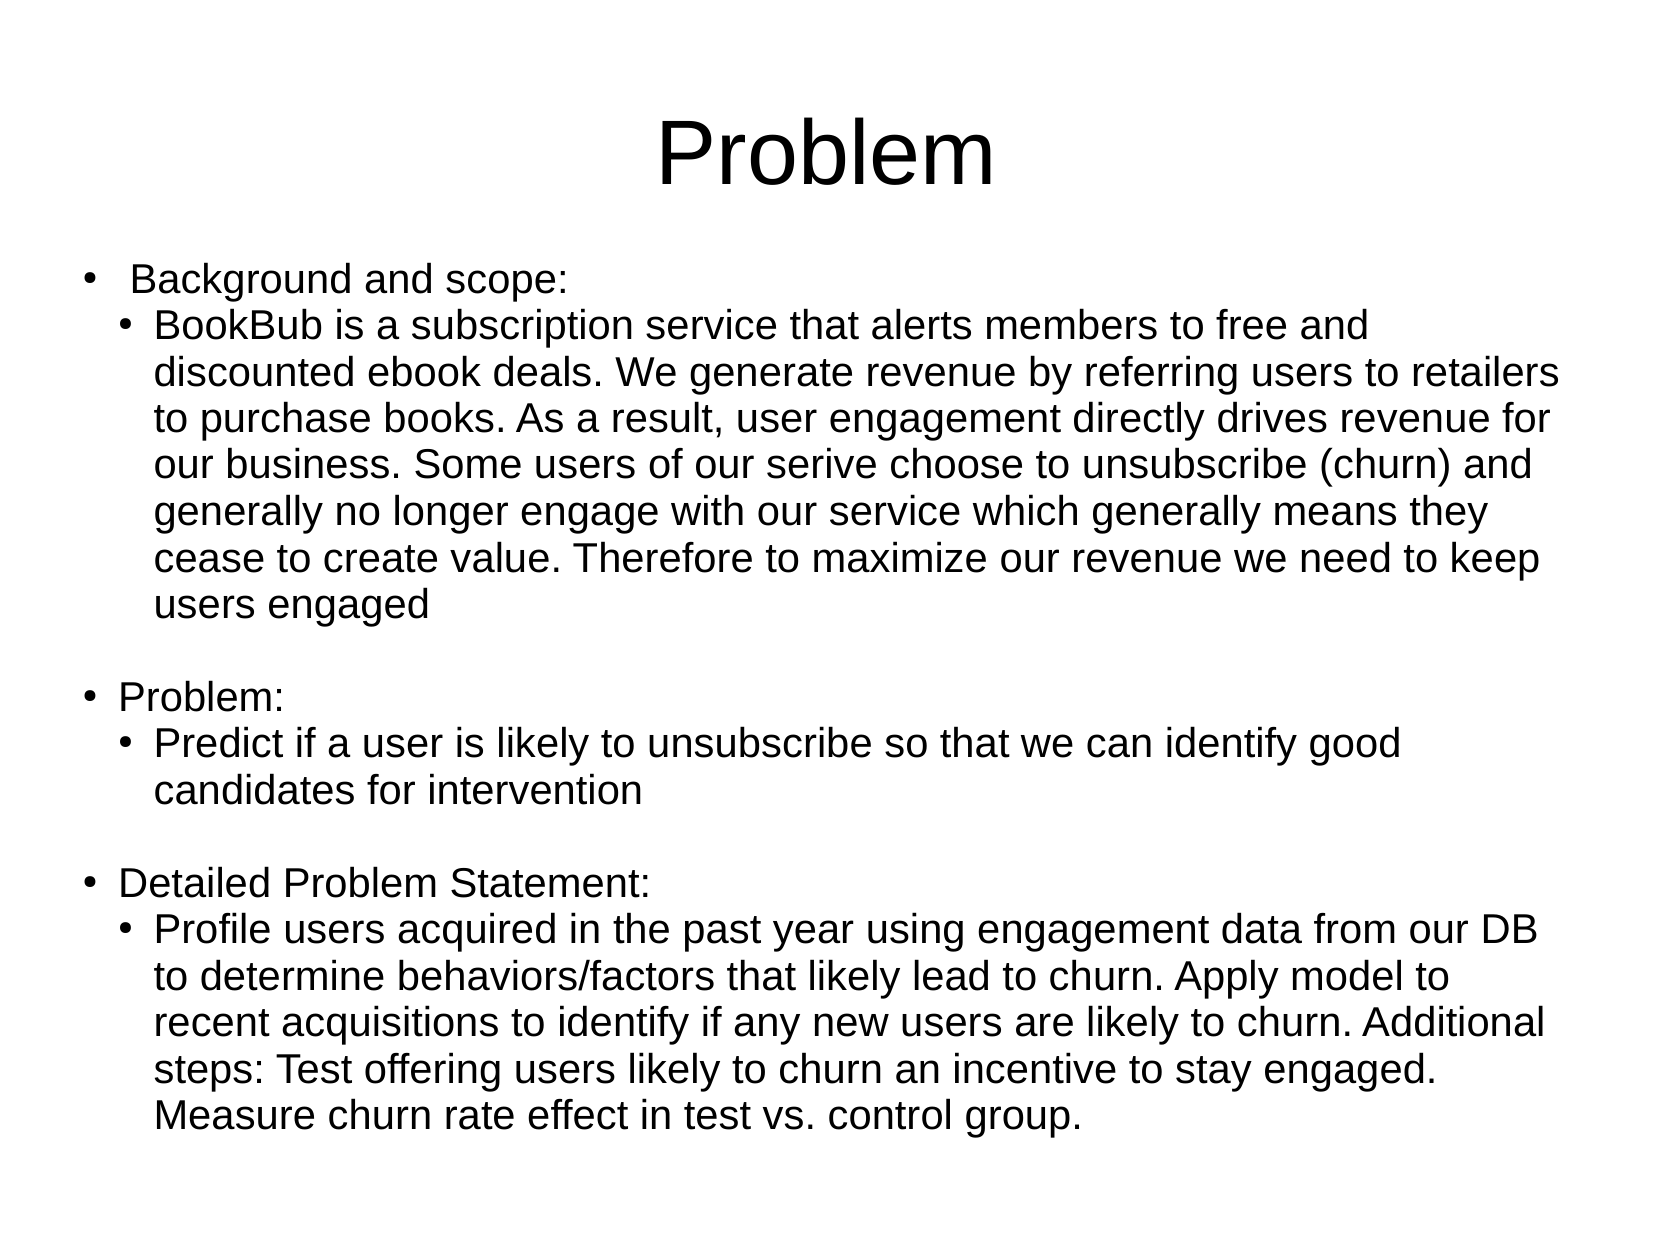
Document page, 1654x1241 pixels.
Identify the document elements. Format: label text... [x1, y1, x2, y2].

subtitle Background and scope: BookBub is a subscription service that alerts members to free and discounted ebook deals. We generate revenue by referring users to retailers to purchase books. As a result, user engagement directly drives revenue for our business. Some users of our serive choose to unsubscribe (churn) and generally no longer engage with our service which generally means they cease to create value. Therefore to maximize our revenue we need to keep users engaged Problem: Predict if a user is likely to unsubscribe so that we can identify good candidates for intervention Detailed Problem Statement: Profile users acquired in the past year using engagement data from our DB to determine behaviors/factors that likely lead to churn. Apply model to recent acquisitions to identify if any new users are likely to churn. Additional steps: Test offering users likely to churn an incentive to stay engaged. Measure churn rate effect in test vs. control group. [82, 255, 1571, 1186]
title Problem [82, 49, 1571, 255]
